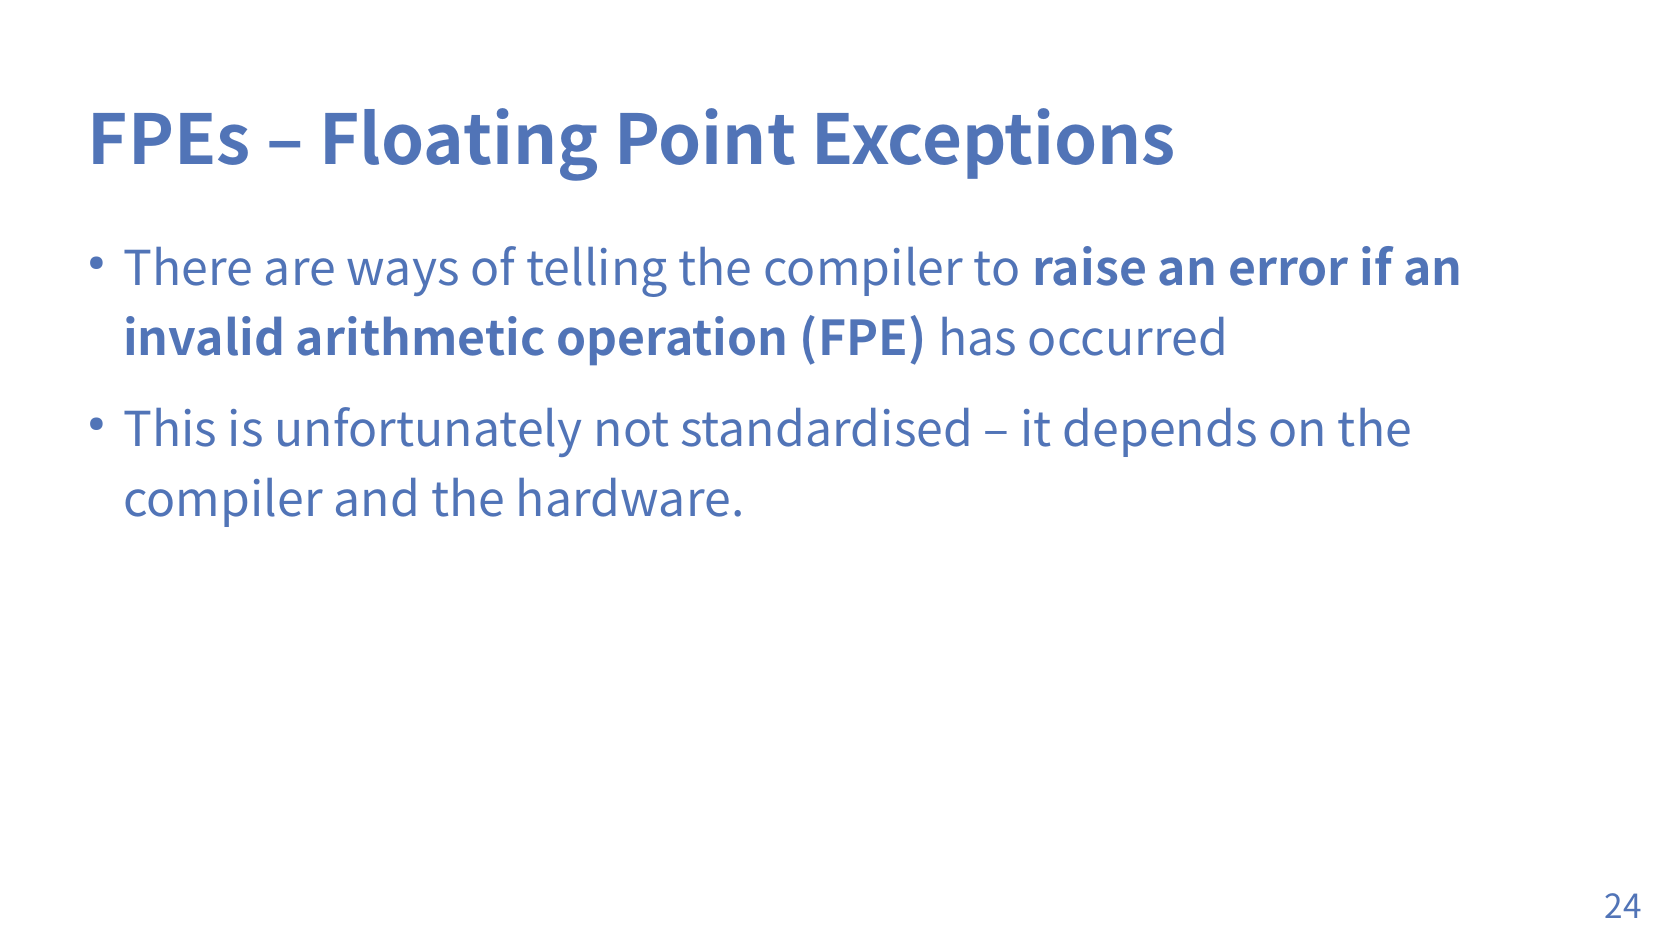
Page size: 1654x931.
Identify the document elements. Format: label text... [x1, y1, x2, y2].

list There are ways of telling the compiler to raise an error if an invalid arithmetic operation (FPE) has occurred This is unfortunately not standardised – it depends on the compiler and the hardware. [87, 229, 1553, 840]
title FPEs – Floating Point Exceptions [87, 93, 1563, 176]
